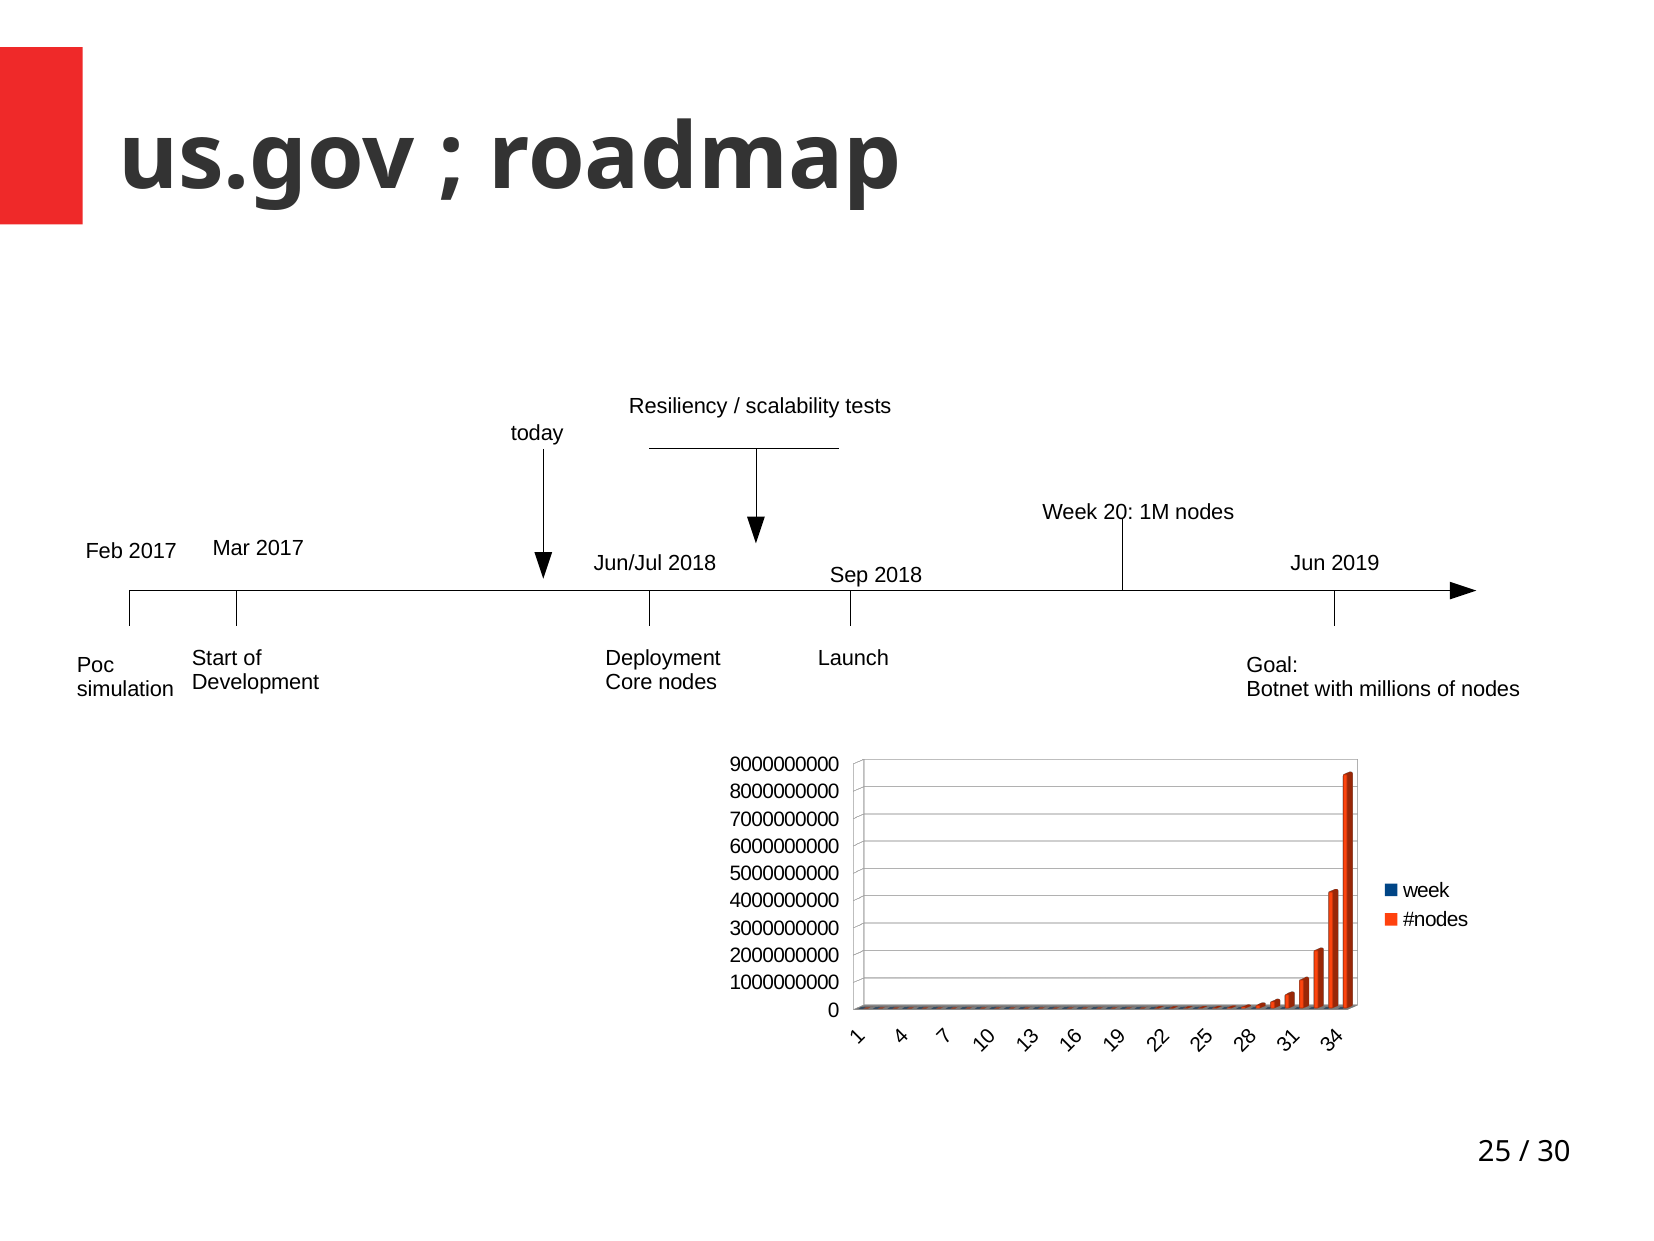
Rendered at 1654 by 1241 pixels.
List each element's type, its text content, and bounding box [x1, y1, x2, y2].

text_box Start of Development [177, 637, 335, 702]
text_box Jun 2019 [1275, 543, 1395, 583]
text_box Week 20: 1M nodes [1027, 492, 1250, 556]
text_box Resiliency / scalability tests [614, 386, 934, 450]
text_box Jun/Jul 2018 [578, 543, 755, 583]
text_box Deployment Core nodes [590, 637, 745, 709]
text_box Poc simulation [62, 645, 189, 709]
text_box Launch [803, 637, 957, 709]
text_box today [496, 413, 579, 453]
chart [708, 746, 1489, 1063]
text_box Goal: Botnet with millions of nodes [1231, 645, 1536, 709]
text_box Sep 2018 [814, 555, 938, 595]
text_box Feb 2017 [70, 531, 192, 571]
text_box Mar 2017 [198, 527, 319, 567]
title us.gov ; roadmap [118, 49, 1571, 257]
